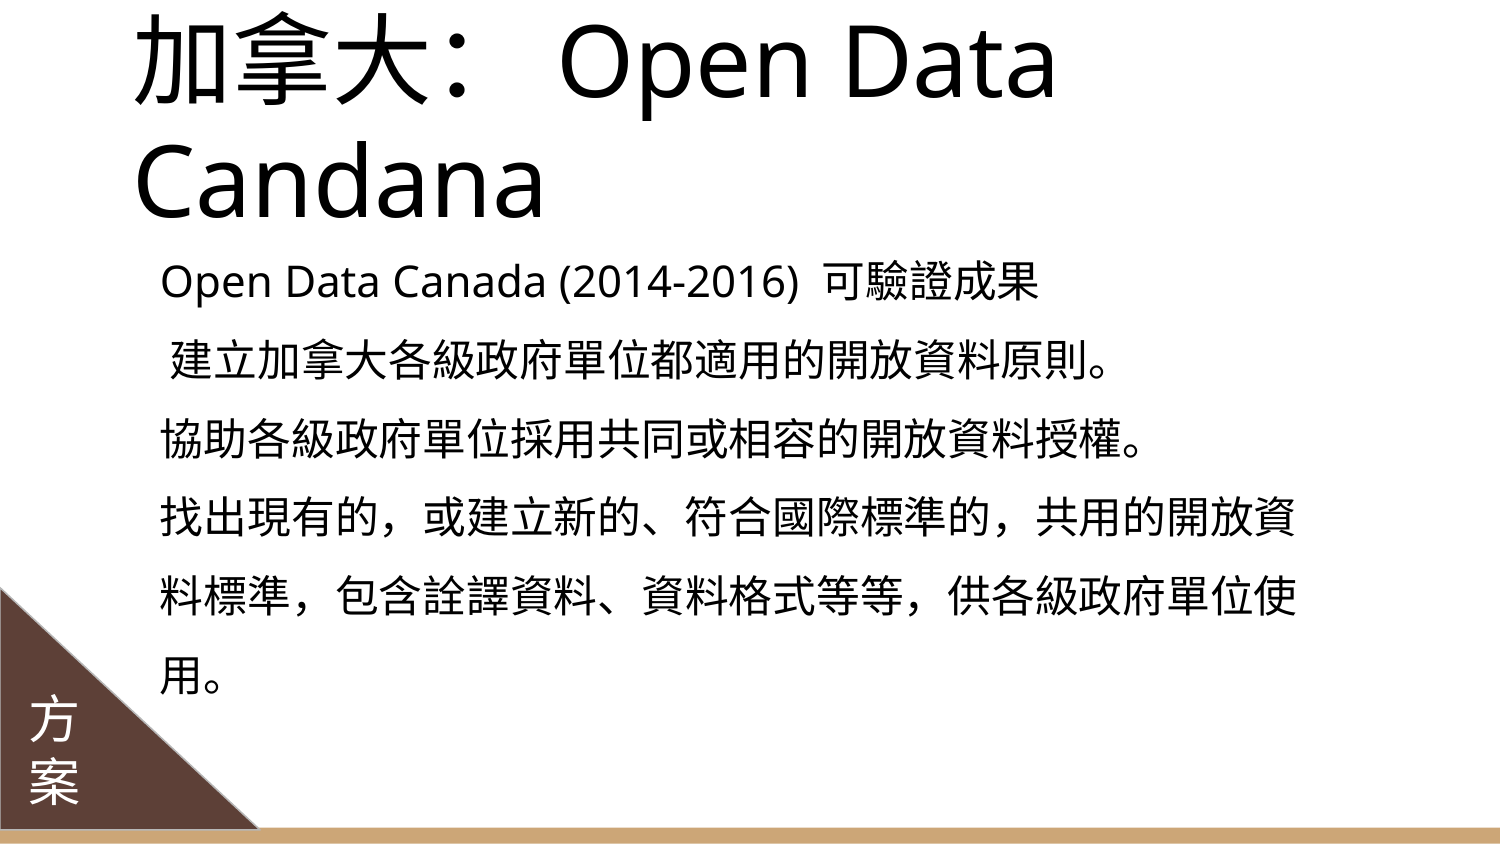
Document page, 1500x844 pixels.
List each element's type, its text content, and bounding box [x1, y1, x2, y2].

title 加拿大：Open Data Candana [117, 0, 1383, 235]
title Open Data Canada (2014-2016) 可驗證成果 建立加拿大各級政府單位都適用的開放資料原則。 協助各級政府單位採用共同或相容的開放資料授權。 找出現有的，或建立新的、符合國際標準的，共用的開放資料標準，包含詮譯資料、資料格式等等，供各級政府單位使用。 [144, 256, 1355, 672]
text_box [0, 587, 261, 830]
text_box 方案 [13, 671, 111, 760]
